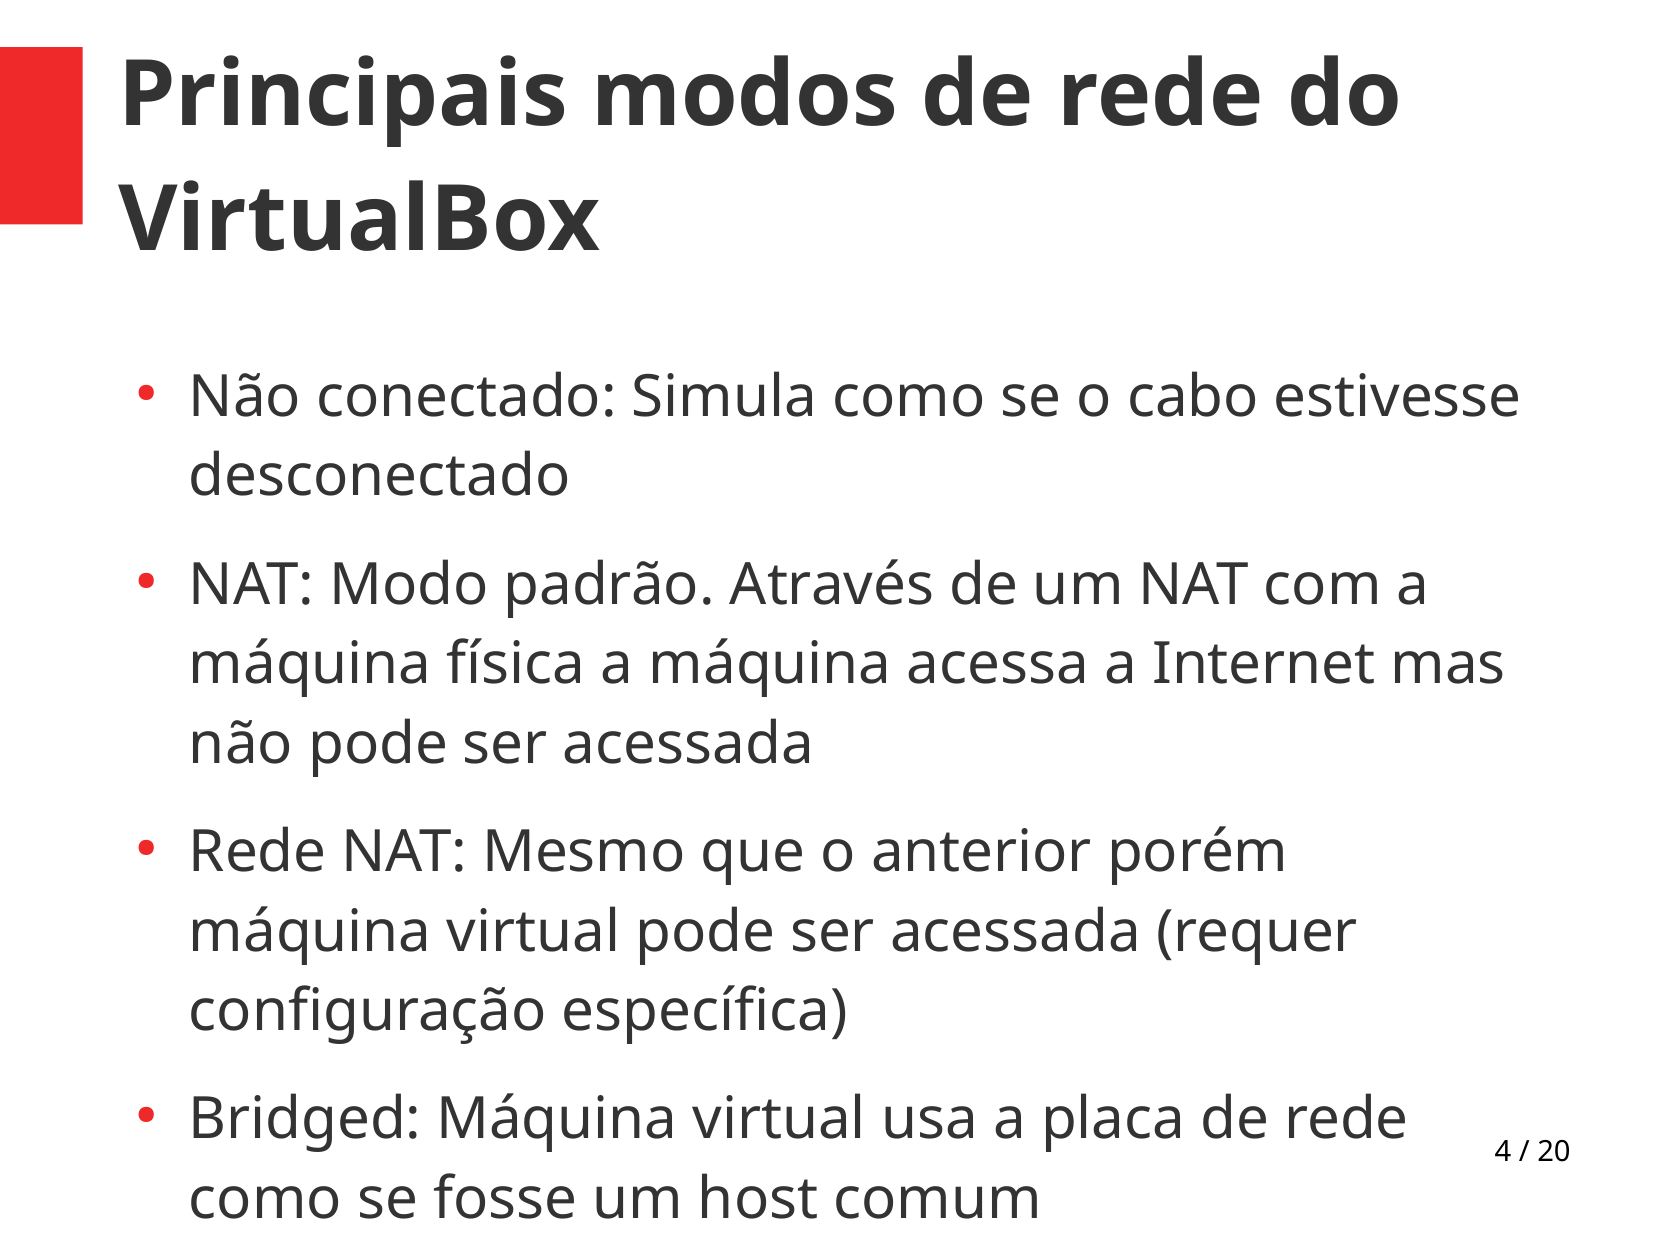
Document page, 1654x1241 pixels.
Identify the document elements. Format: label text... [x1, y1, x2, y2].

title Principais modos de rede do VirtualBox [118, 45, 1571, 260]
list Não conectado: Simula como se o cabo estivesse desconectado NAT: Modo padrão. Através de um NAT com a máquina física a máquina acessa a Internet mas não pode ser acessada Rede NAT: Mesmo que o anterior porém máquina virtual pode ser acessada (requer configuração específica) Bridged: Máquina virtual usa a placa de rede como se fosse um host comum [118, 354, 1536, 1074]
